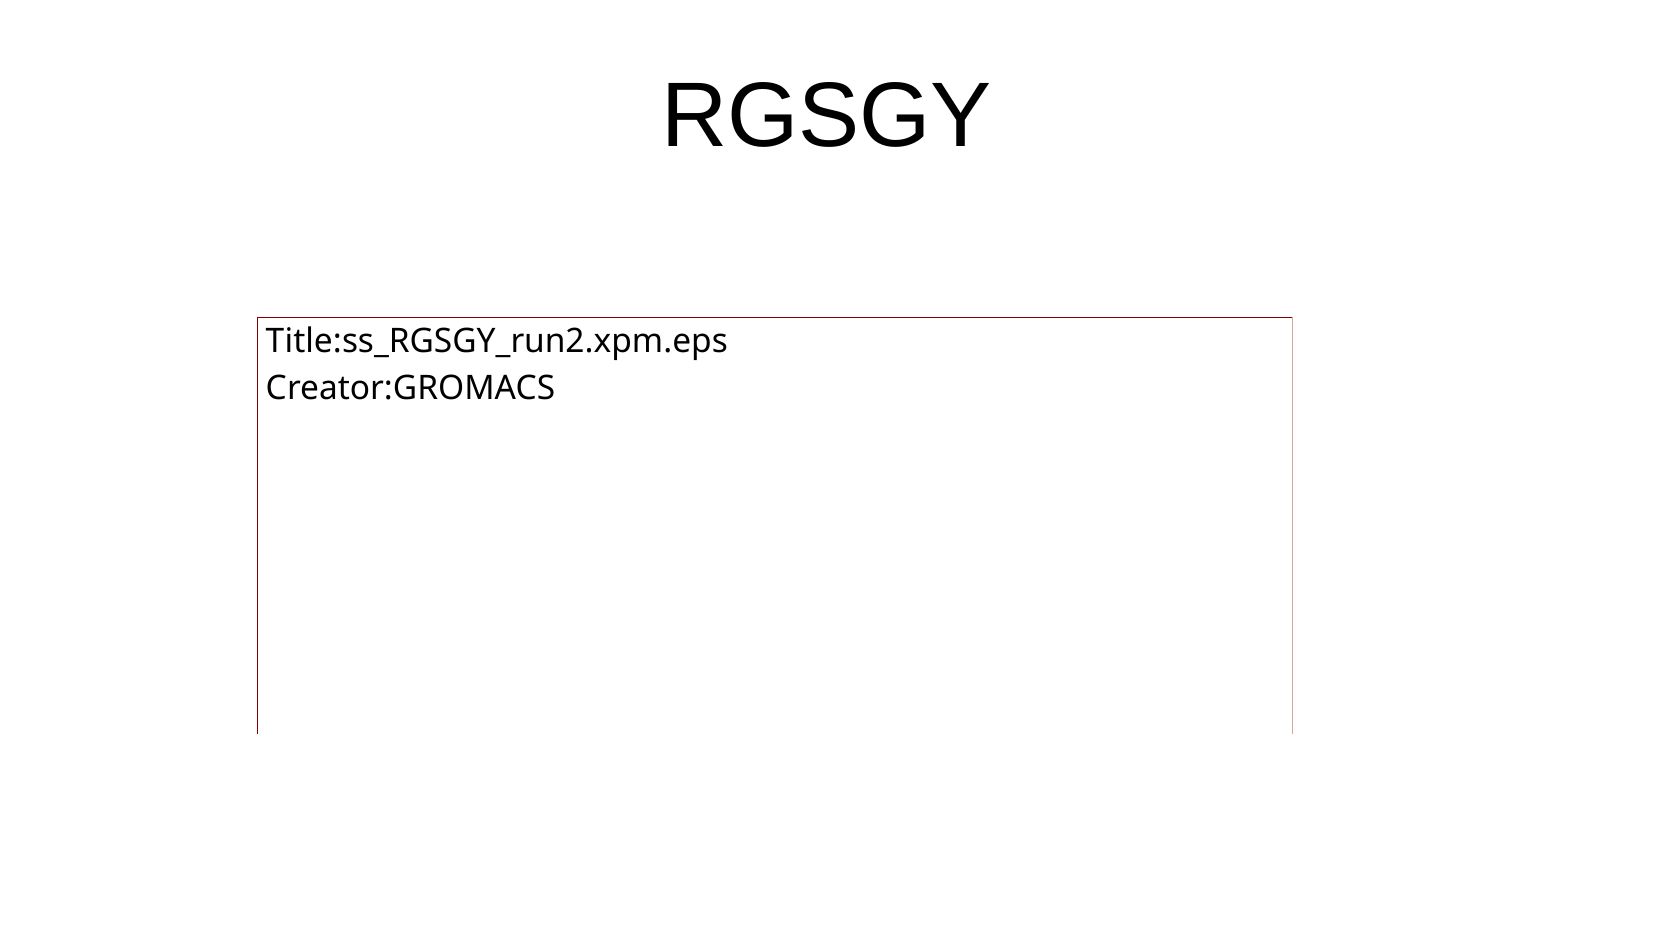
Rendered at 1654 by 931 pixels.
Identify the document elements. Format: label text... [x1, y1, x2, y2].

picture [255, 315, 1293, 734]
title RGSGY [82, 37, 1571, 193]
